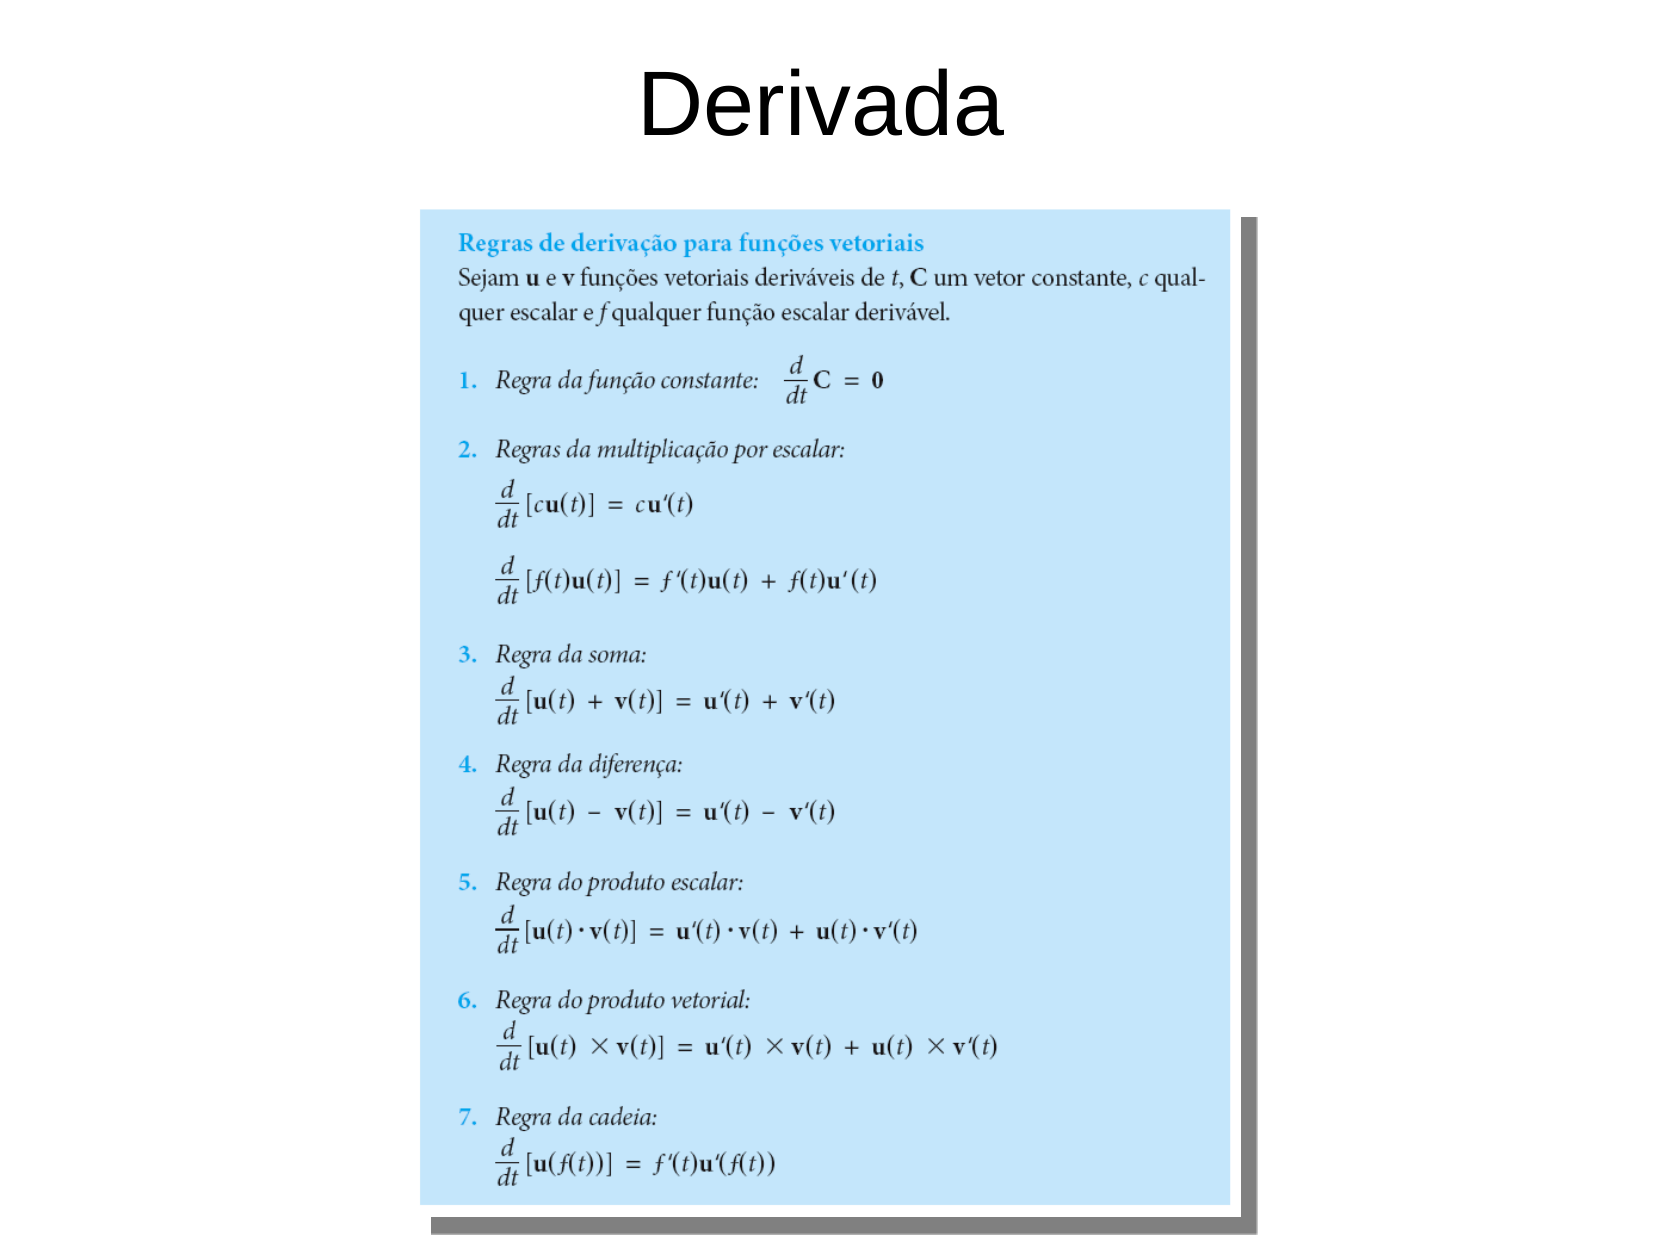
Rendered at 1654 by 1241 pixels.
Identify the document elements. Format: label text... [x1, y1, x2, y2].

picture [413, 200, 1241, 1217]
title Derivada [77, 7, 1566, 200]
